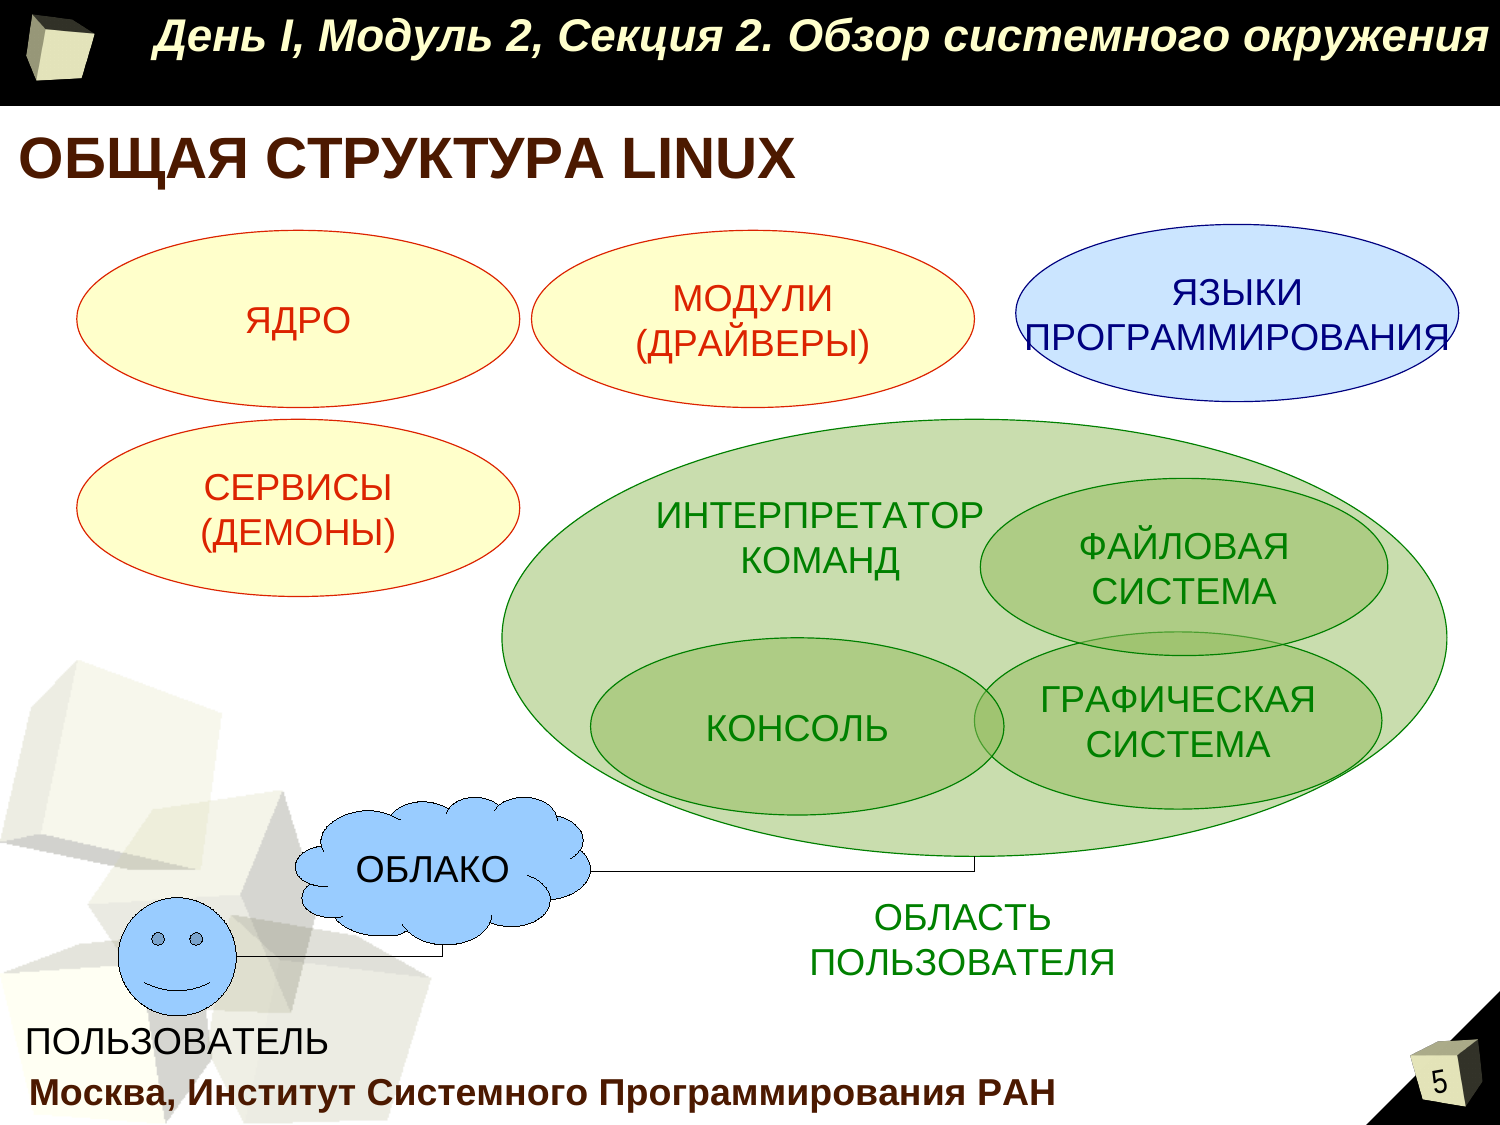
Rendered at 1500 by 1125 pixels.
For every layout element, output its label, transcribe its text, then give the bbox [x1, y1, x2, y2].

text_box ЯДРО [76, 230, 520, 408]
text_box ПОЛЬЗОВАТЕЛЬ [118, 897, 237, 1016]
text_box ЯЗЫКИ ПРОГРАММИРОВАНИЯ [1015, 224, 1459, 402]
text_box ГРАФИЧЕСКАЯ СИСТЕМА [986, 643, 1382, 810]
text_box ФАЙЛОВАЯ СИСТЕМА [980, 478, 1388, 656]
picture [423, 1088, 433, 1102]
text_box СЕРВИСЫ (ДЕМОНЫ) [76, 419, 520, 597]
text_box ОБЩАЯ СТРУКТУРА LINUX [4, 112, 1500, 198]
text_box МОДУЛИ (ДРАЙВЕРЫ) [531, 230, 975, 408]
picture [0, 659, 433, 1125]
text_box ОБЛАСТЬ ПОЛЬЗОВАТЕЛЯ [738, 885, 1188, 991]
text_box ИНТЕРПРЕТАТОР КОМАНД [501, 419, 1447, 857]
text_box КОНСОЛЬ [590, 637, 1004, 816]
text_box ОБЛАКО [295, 797, 591, 945]
